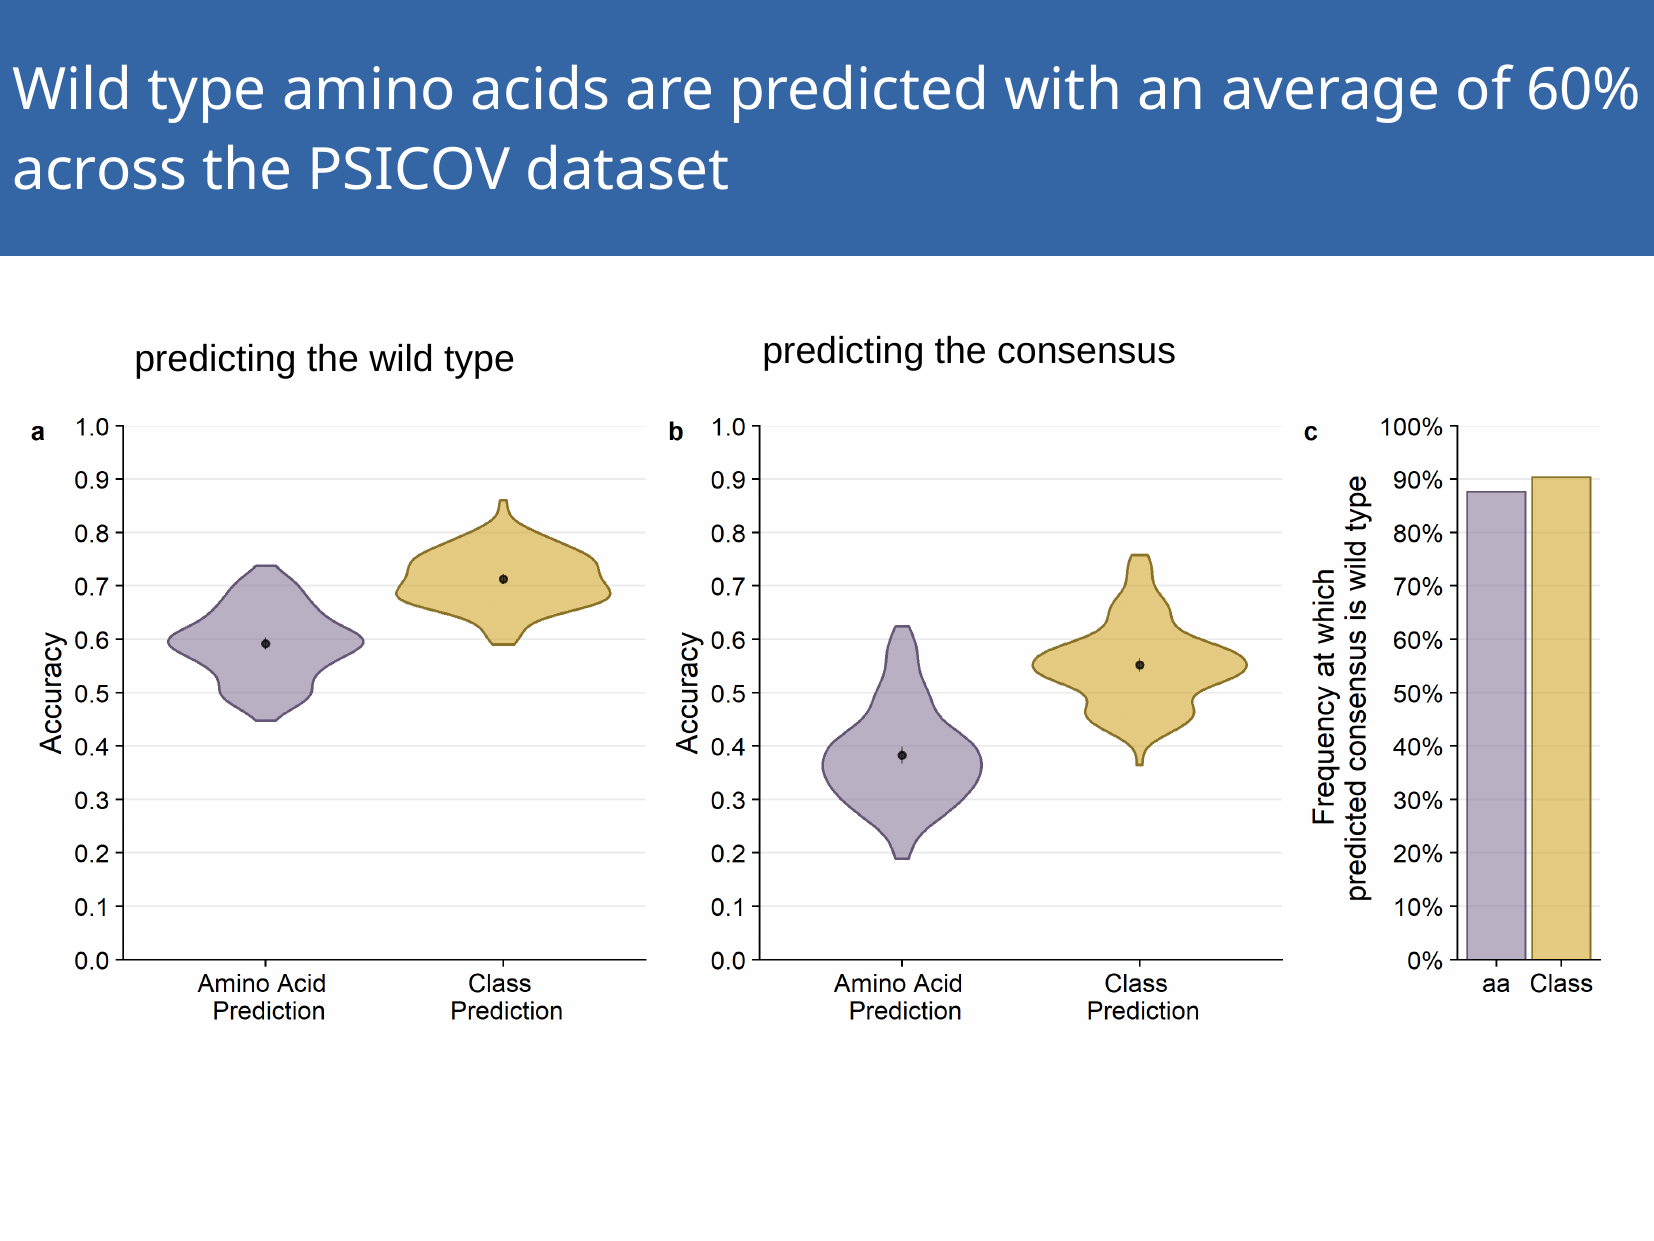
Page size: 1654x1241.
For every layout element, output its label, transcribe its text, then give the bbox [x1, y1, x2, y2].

text_box Wild type amino acids are predicted with an average of 60% across the PSICOV dataset [0, 0, 1654, 256]
picture [24, 411, 1615, 1075]
text_box predicting the wild type [119, 330, 750, 387]
text_box predicting the consensus [747, 322, 1348, 379]
